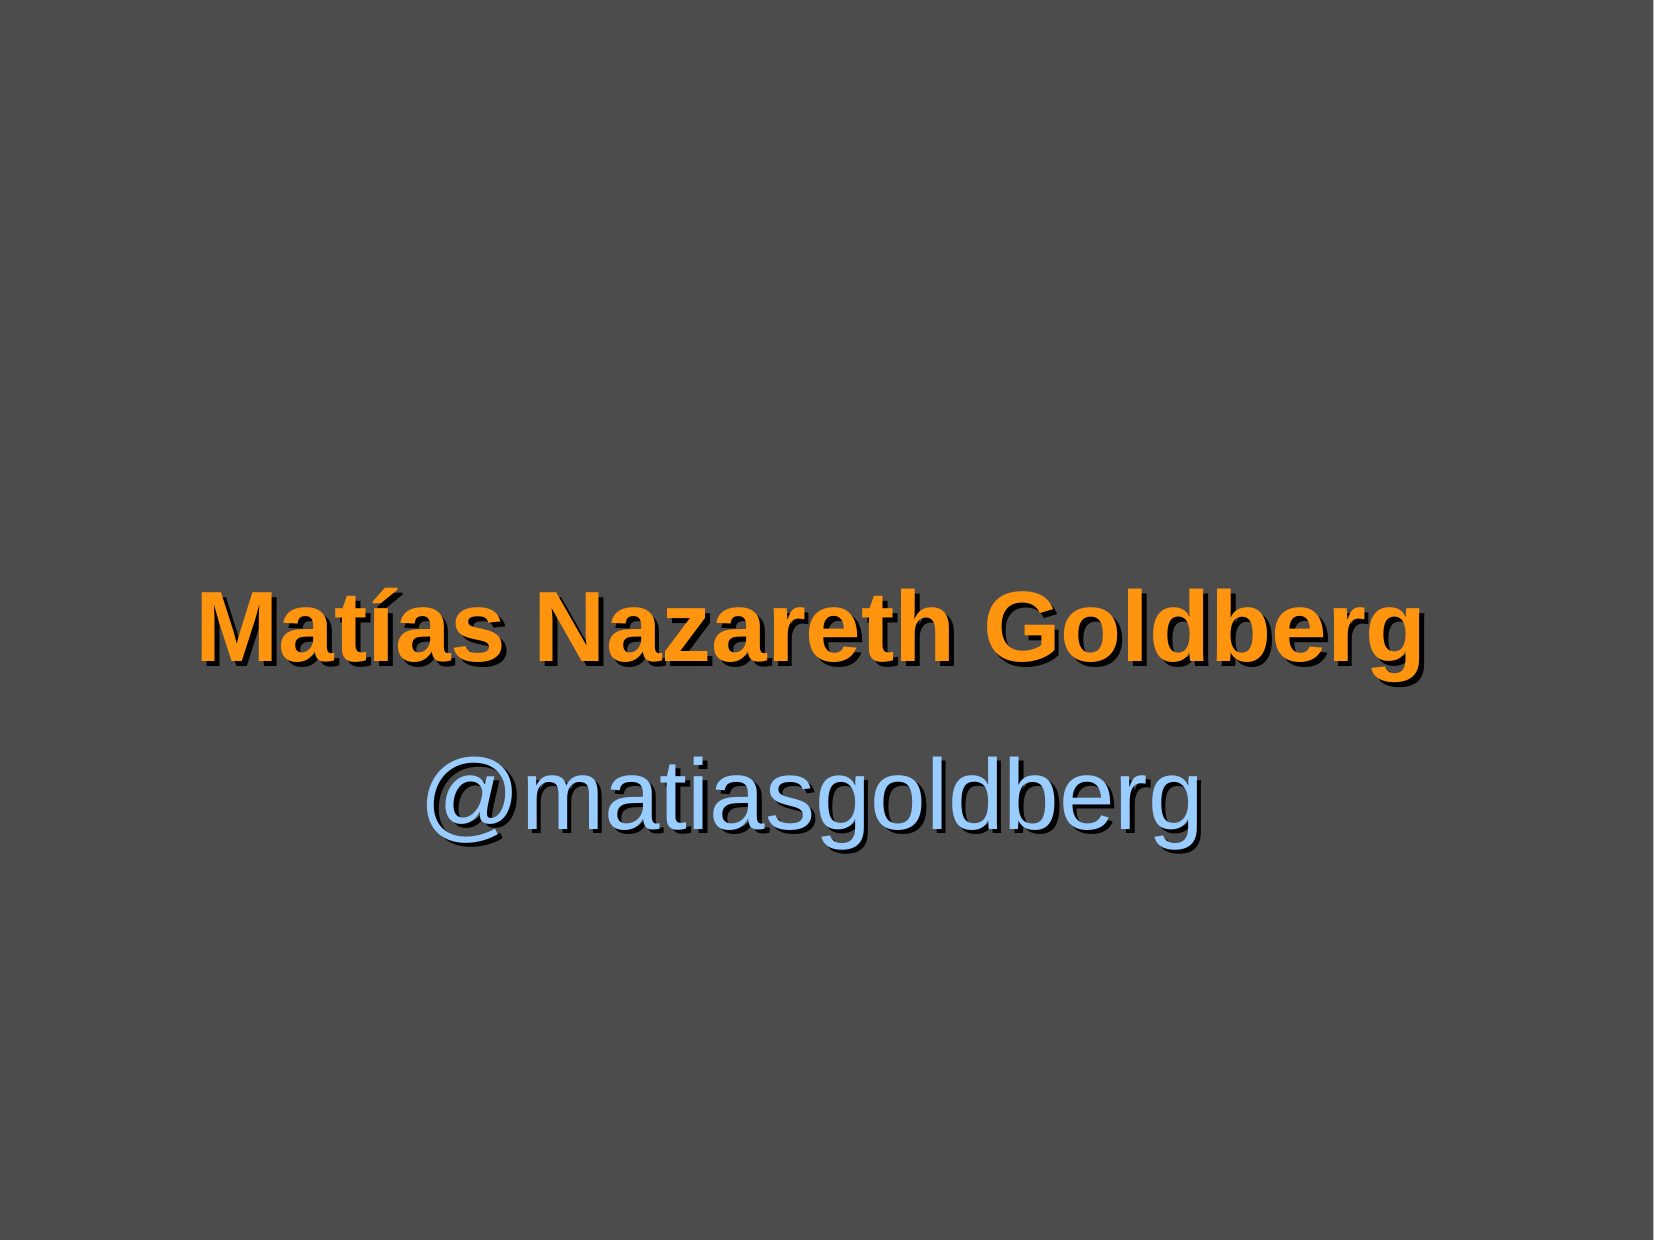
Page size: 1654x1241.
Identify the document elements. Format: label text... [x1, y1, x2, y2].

text_box Matías Nazareth Goldberg @matiasgoldberg [29, 507, 1595, 803]
